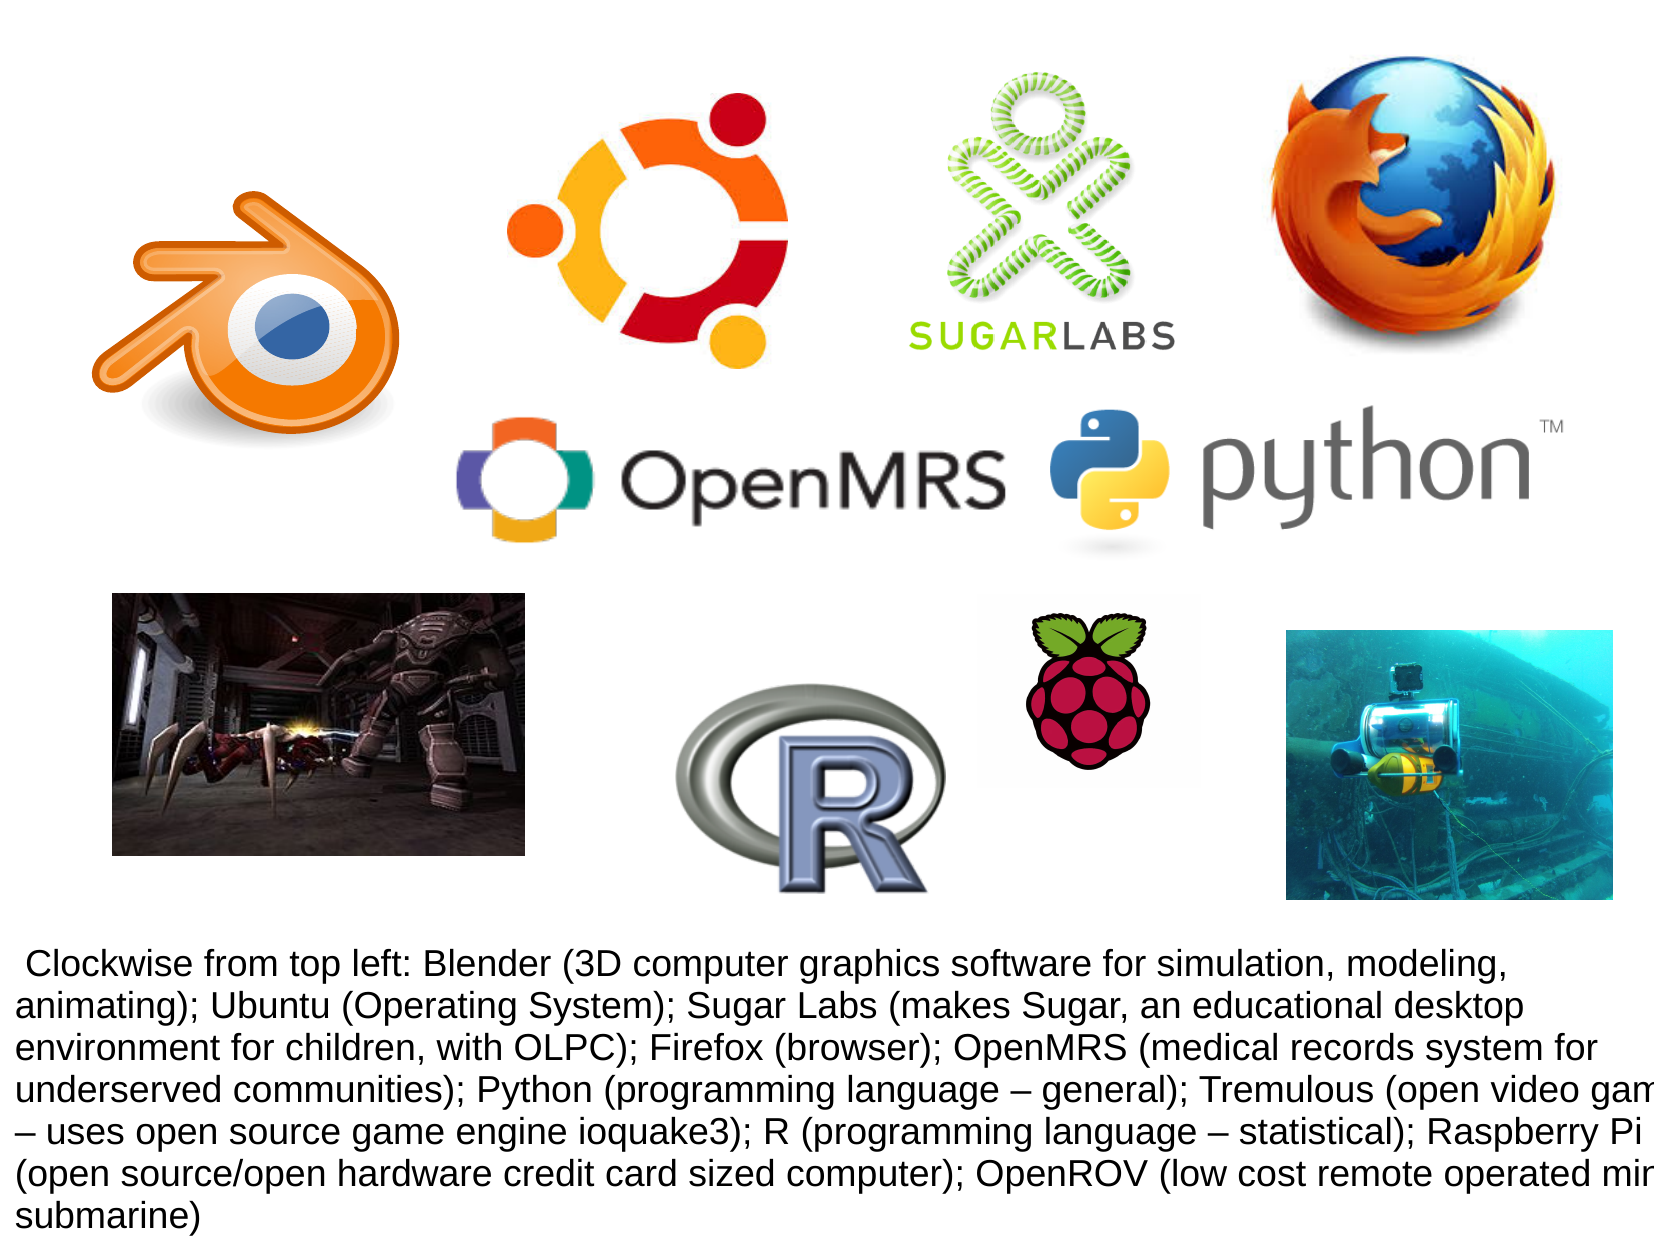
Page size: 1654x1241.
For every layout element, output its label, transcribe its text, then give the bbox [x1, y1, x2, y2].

picture [1286, 630, 1613, 901]
text_box Clockwise from top left: Blender (3D computer graphics software for simulation, modeling, animating); Ubuntu (Operating System); Sugar Labs (makes Sugar, an educational desktop environment for children, with OLPC); Firefox (browser); OpenMRS (medical records system for underserved communities); Python (programming language – general); Tremulous (open video game – uses open source game engine ioquake3); R (programming language – statistical); Raspberry Pi (open source/open hardware credit card sized computer); OpenROV (low cost remote operated mini submarine) [0, 934, 1654, 1241]
picture [675, 683, 946, 894]
picture [75, 159, 408, 481]
picture [507, 93, 788, 369]
picture [900, 68, 1185, 354]
picture [450, 30, 1613, 788]
picture [112, 593, 525, 856]
